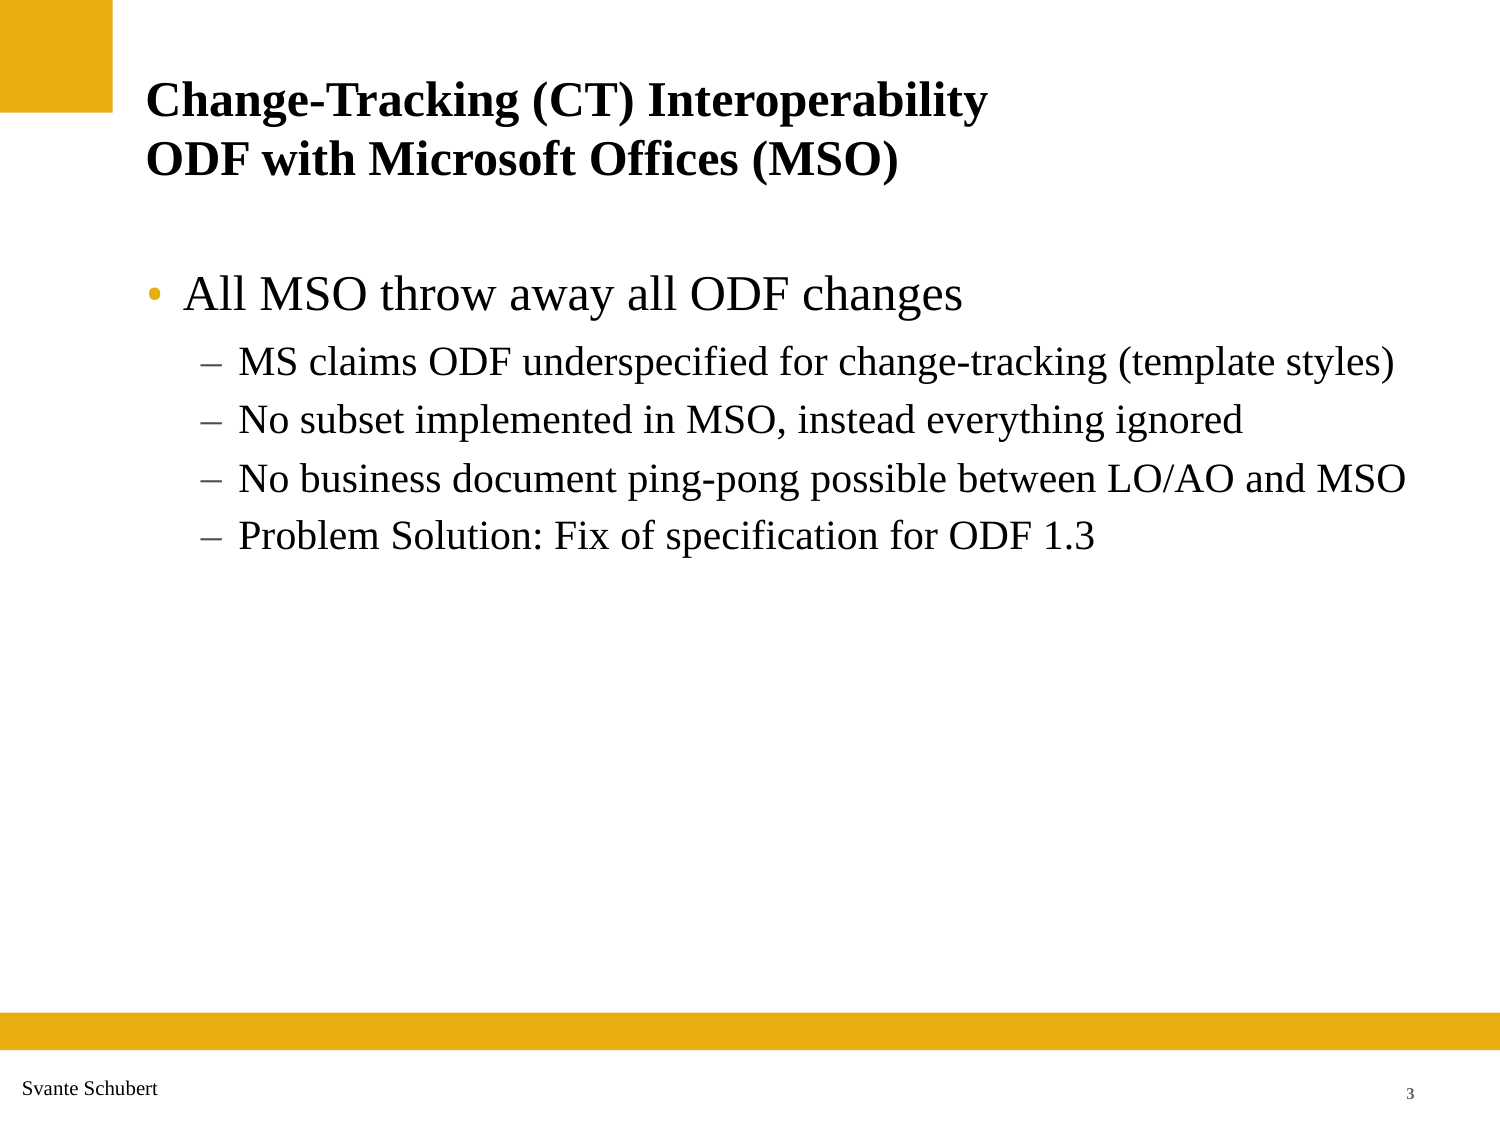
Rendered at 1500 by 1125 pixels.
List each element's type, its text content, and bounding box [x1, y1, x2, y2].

list All MSO throw away all ODF changes MS claims ODF underspecified for change-tracking (template styles) No subset implemented in MSO, instead everything ignored No business document ping-pong possible between LO/AO and MSO Problem Solution: Fix of specification for ODF 1.3 [145, 265, 1423, 1009]
title Change-Tracking (CT) Interoperability ODF with Microsoft Offices (MSO) [145, 67, 1388, 219]
